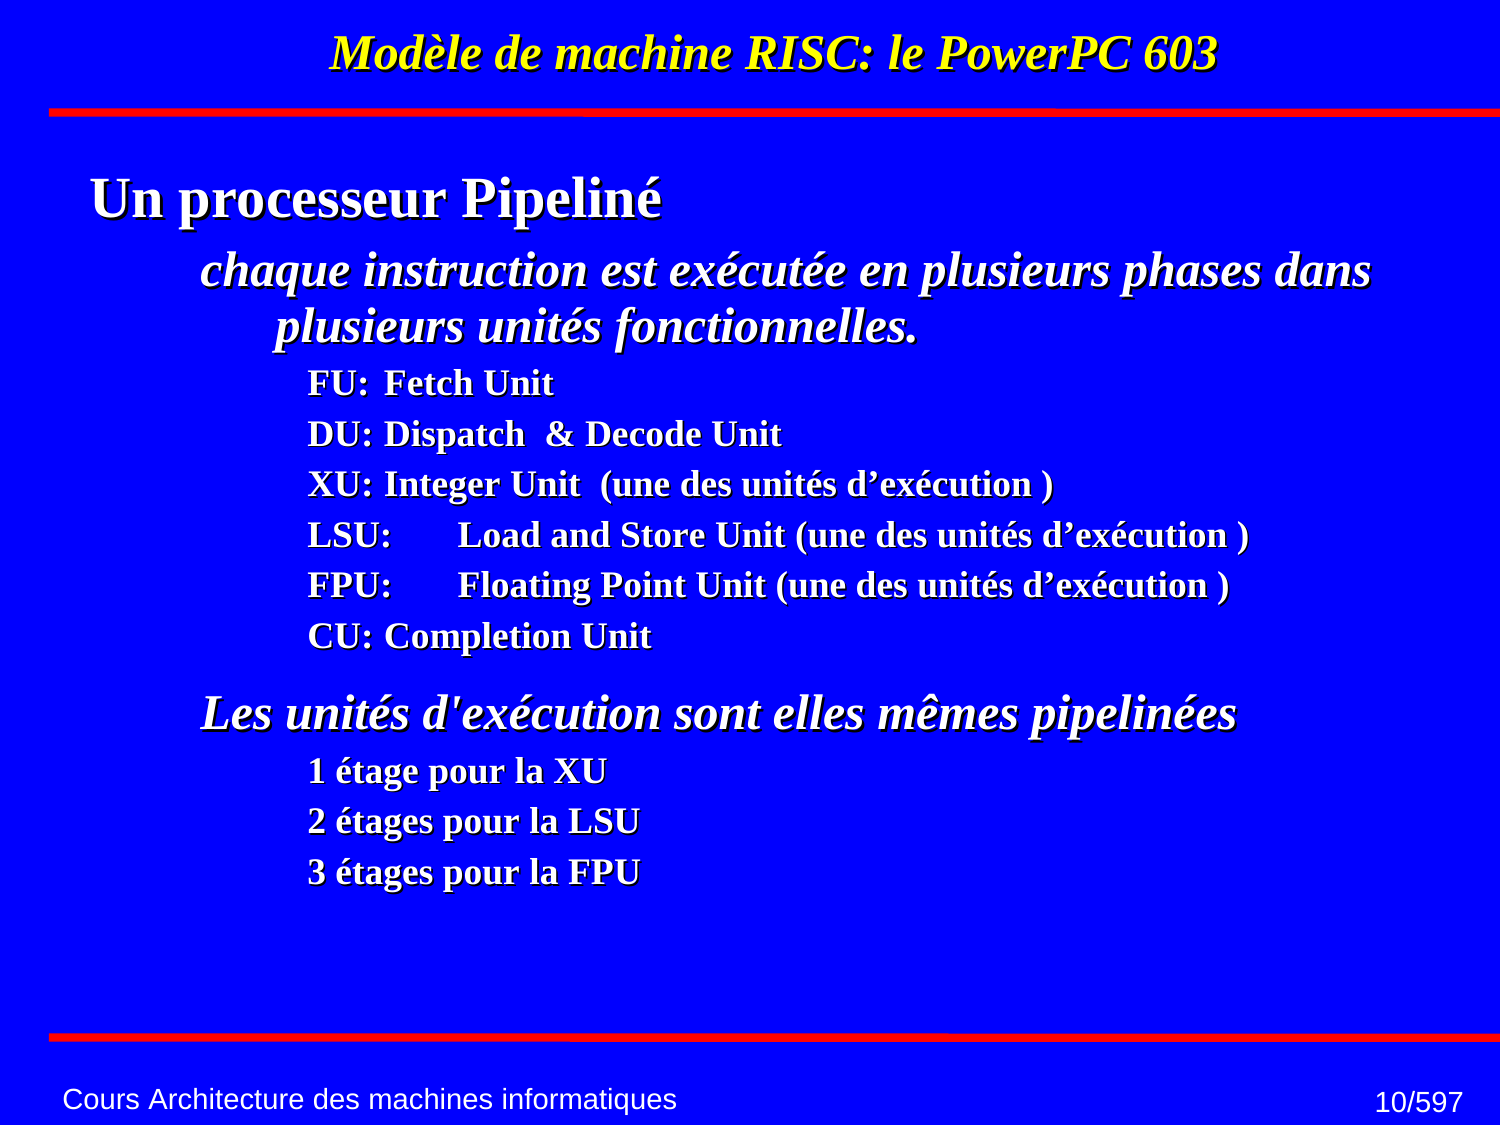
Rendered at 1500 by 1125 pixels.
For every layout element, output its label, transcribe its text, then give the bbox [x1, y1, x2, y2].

title Modèle de machine RISC: le PowerPC 603 [141, 15, 1406, 88]
list Un processeur Pipeliné chaque instruction est exécutée en plusieurs phases dans plusieurs unités fonctionnelles. FU: Fetch Unit DU: Dispatch & Decode Unit XU: Integer Unit (une des unités d’exécution ) LSU: Load and Store Unit (une des unités d’exécution ) FPU: Floating Point Unit (une des unités d’exécution ) CU: Completion Unit Les unités d'exécution sont elles mêmes pipelinées 1 étage pour la XU 2 étages pour la LSU 3 étages pour la FPU [74, 141, 1463, 1001]
